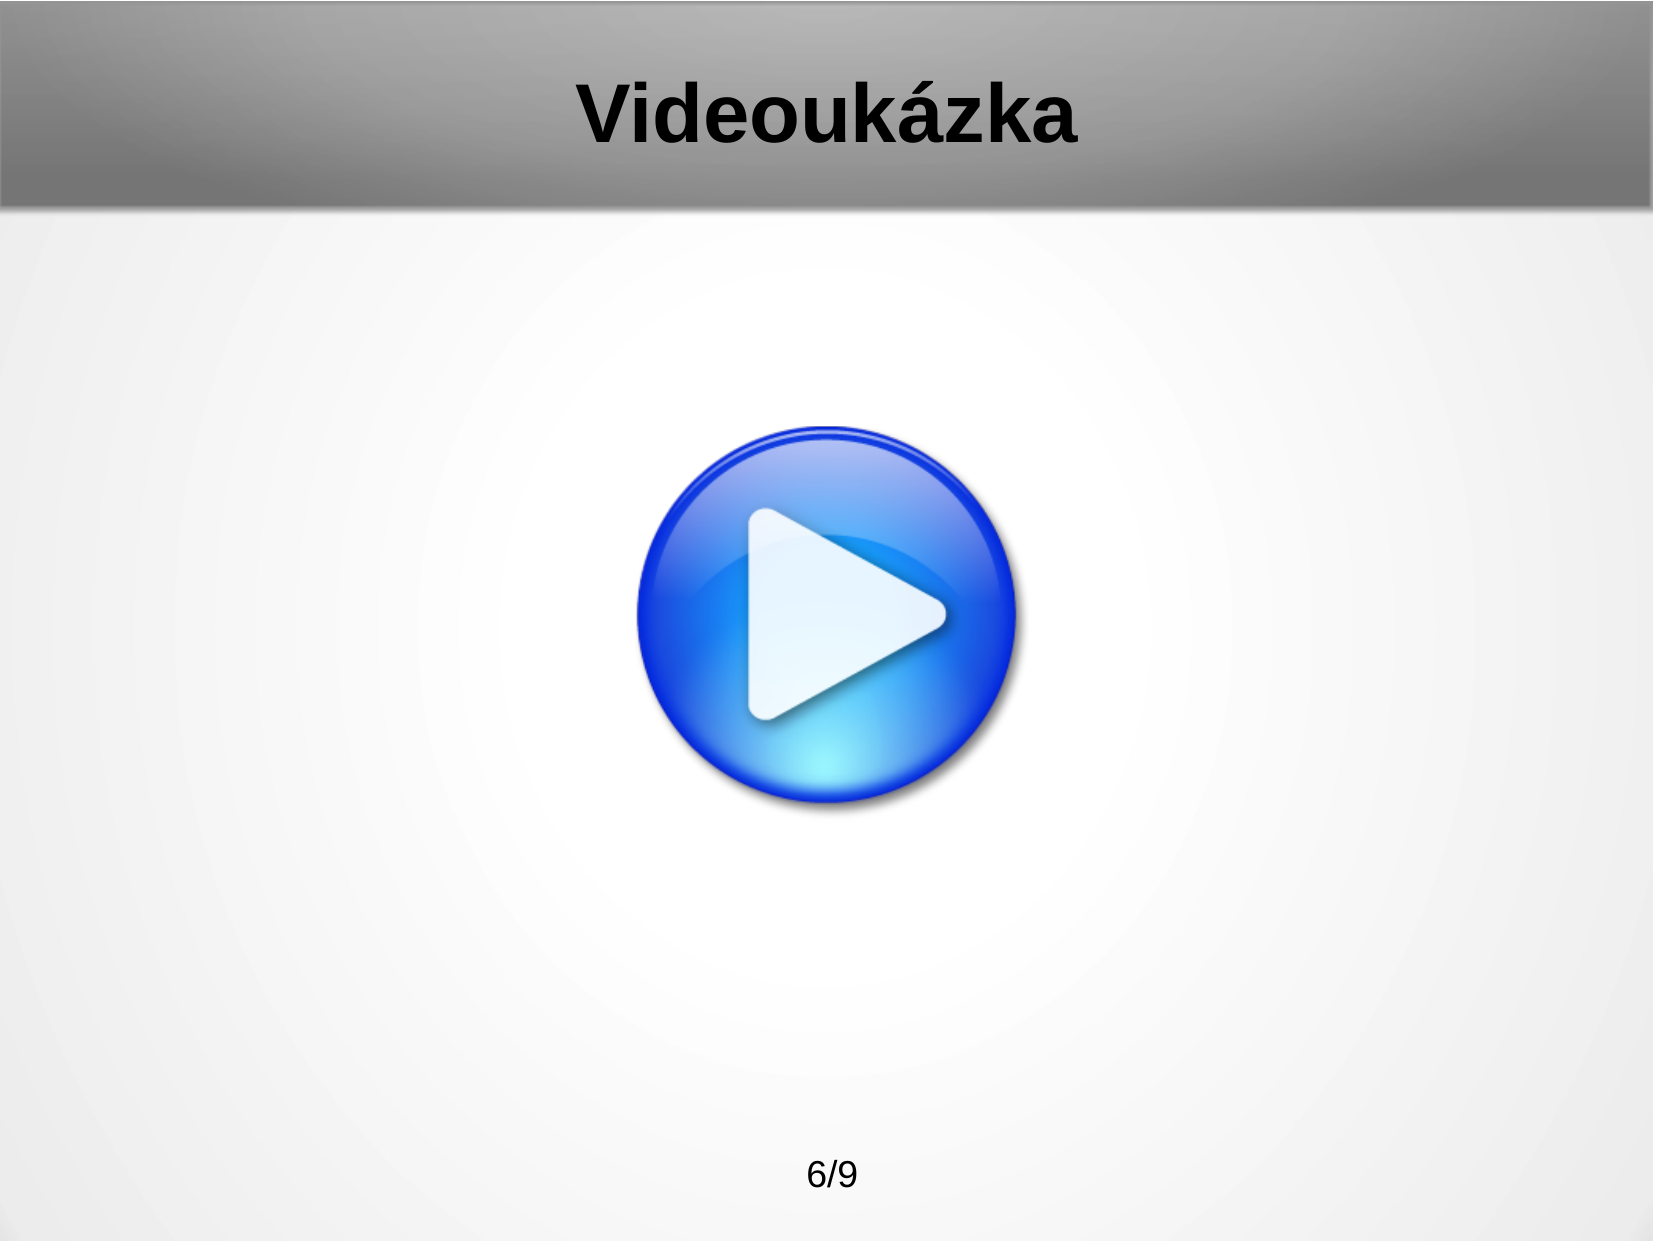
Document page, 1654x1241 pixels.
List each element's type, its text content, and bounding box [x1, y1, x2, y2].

title Videoukázka [82, 49, 1571, 179]
text_box <number>/9 [590, 1145, 1074, 1216]
picture [0, 1, 1653, 1241]
